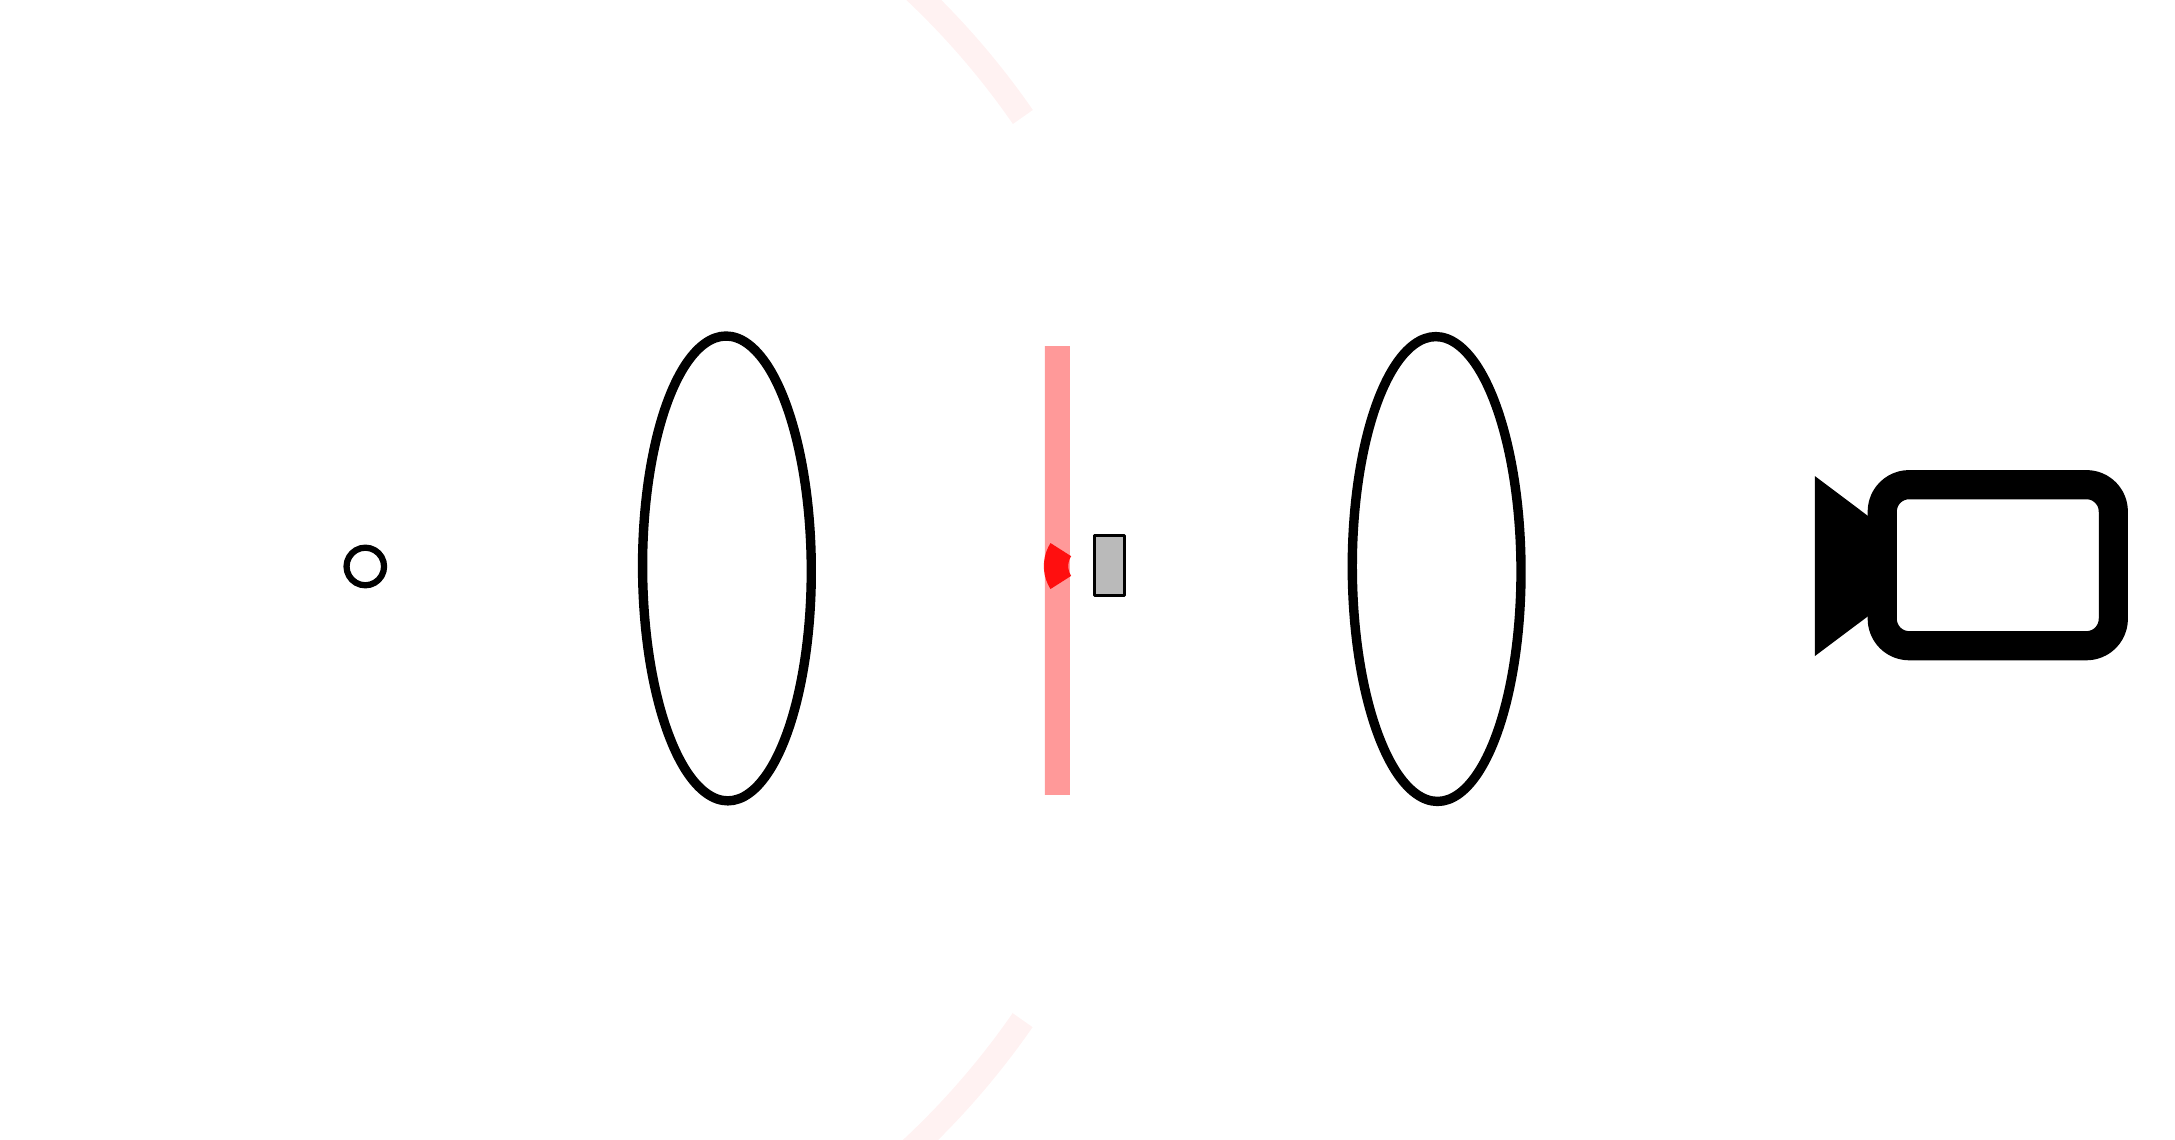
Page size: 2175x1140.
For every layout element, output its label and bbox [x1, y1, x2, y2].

text_box [1882, 484, 2114, 646]
text_box [642, 0, 1747, 1140]
text_box [1814, 476, 1875, 657]
